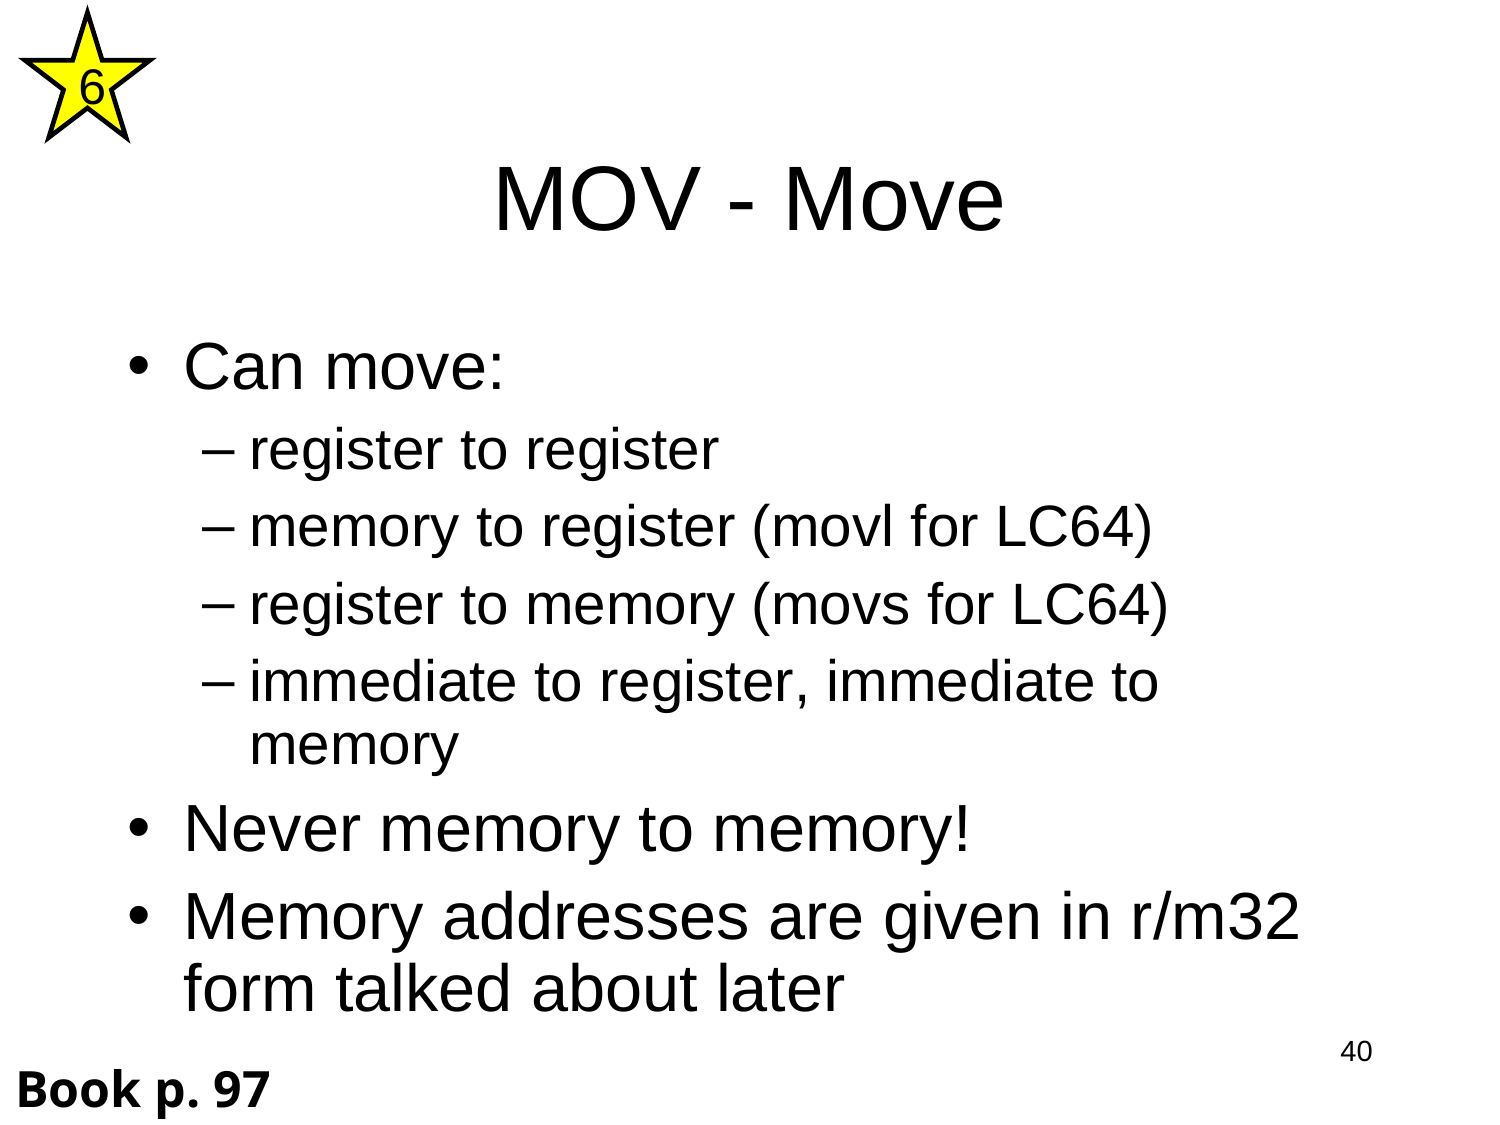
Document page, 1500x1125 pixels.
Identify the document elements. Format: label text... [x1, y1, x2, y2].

title MOV - Move [112, 99, 1388, 288]
list Can move: register to register memory to register (movl for LC64) register to memory (movs for LC64) immediate to register, immediate to memory Never memory to memory! Memory addresses are given in r/m32 form talked about later [112, 324, 1388, 1034]
text_box <number> [1074, 1034, 1388, 1101]
text_box Book p. 97 [0, 1049, 286, 1125]
text_box 6 [24, 12, 150, 138]
